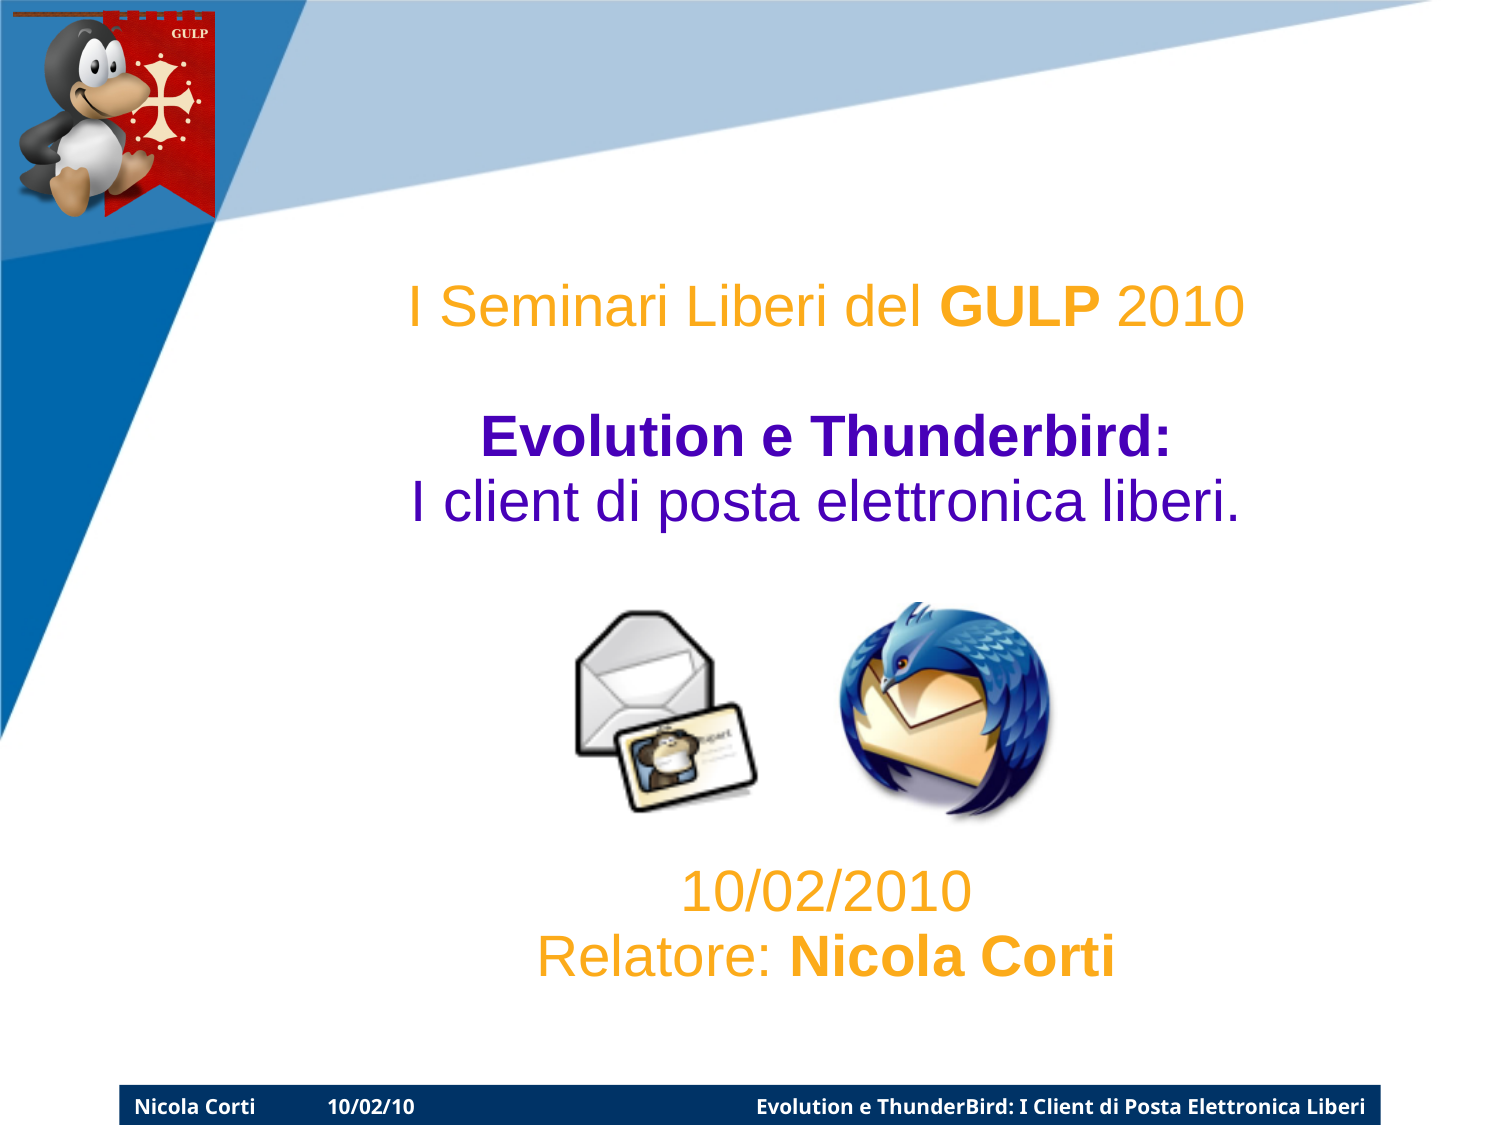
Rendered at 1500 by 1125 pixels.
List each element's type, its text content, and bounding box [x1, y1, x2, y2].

picture [0, 0, 1500, 842]
picture [551, 596, 786, 831]
picture [832, 602, 1058, 827]
title I Seminari Liberi del GULP 2010 Evolution e Thunderbird: I client di posta elettronica liberi. 10/02/2010 Relatore: Nicola Corti [206, 265, 1447, 1062]
